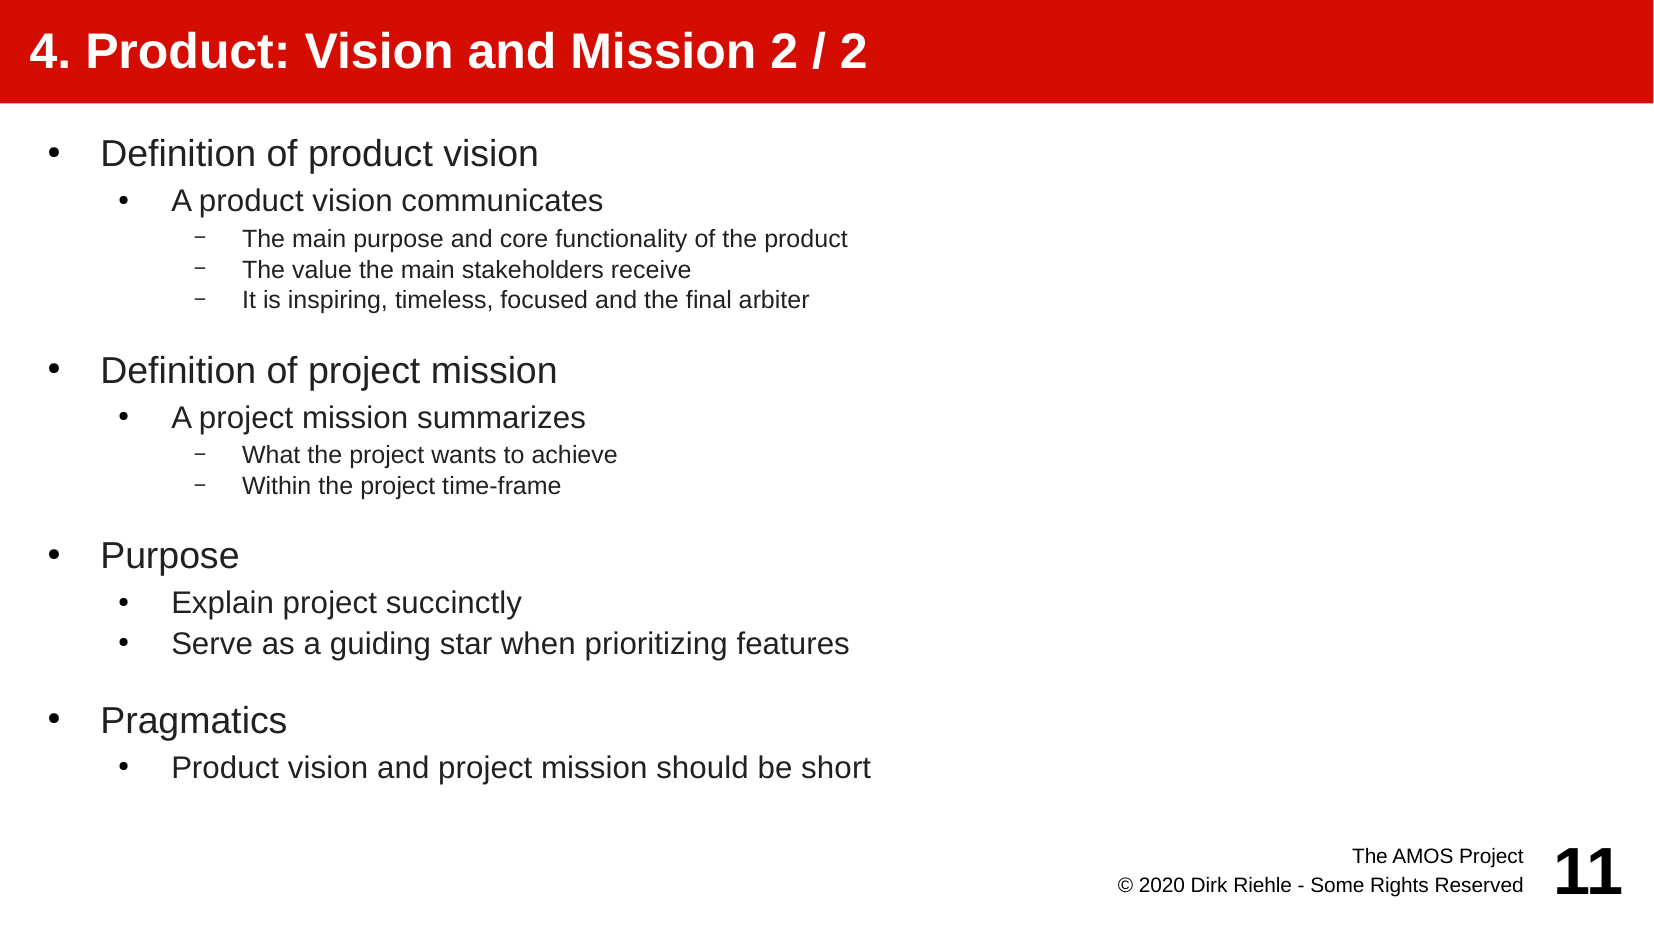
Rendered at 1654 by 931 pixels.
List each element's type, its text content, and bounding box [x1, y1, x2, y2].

title 4. Product: Vision and Mission 2 / 2 [0, 0, 1654, 104]
list Definition of product vision A product vision communicates The main purpose and core functionality of the product The value the main stakeholders receive It is inspiring, timeless, focused and the final arbiter Definition of project mission A project mission summarizes What the project wants to achieve Within the project time-frame Purpose Explain project succinctly Serve as a guiding star when prioritizing features Pragmatics Product vision and project mission should be short [29, 132, 1625, 813]
